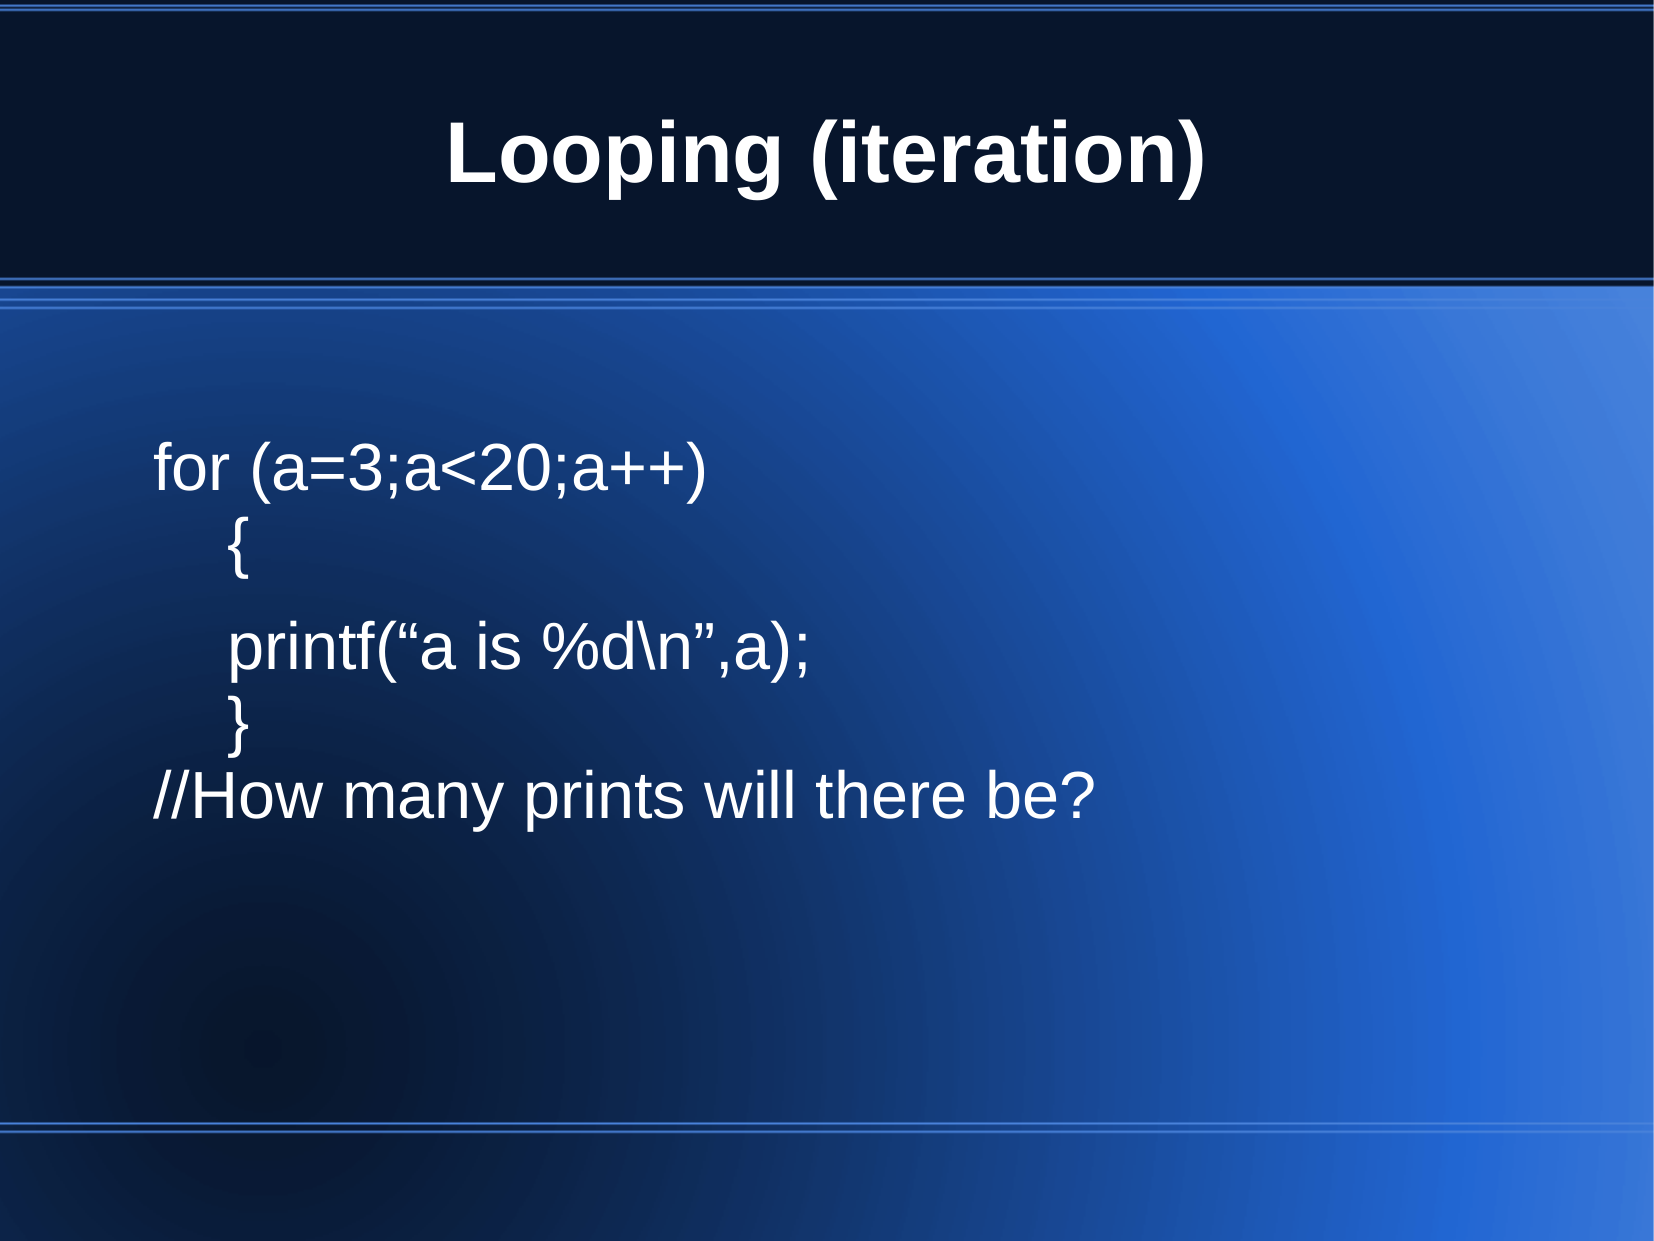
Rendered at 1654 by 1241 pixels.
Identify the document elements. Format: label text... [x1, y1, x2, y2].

list for (a=3;a<20;a++) { printf(“a is %d\n”,a); } //How many prints will there be? [82, 355, 1571, 1058]
title Looping (iteration) [82, 49, 1571, 257]
picture [0, 0, 1654, 1241]
